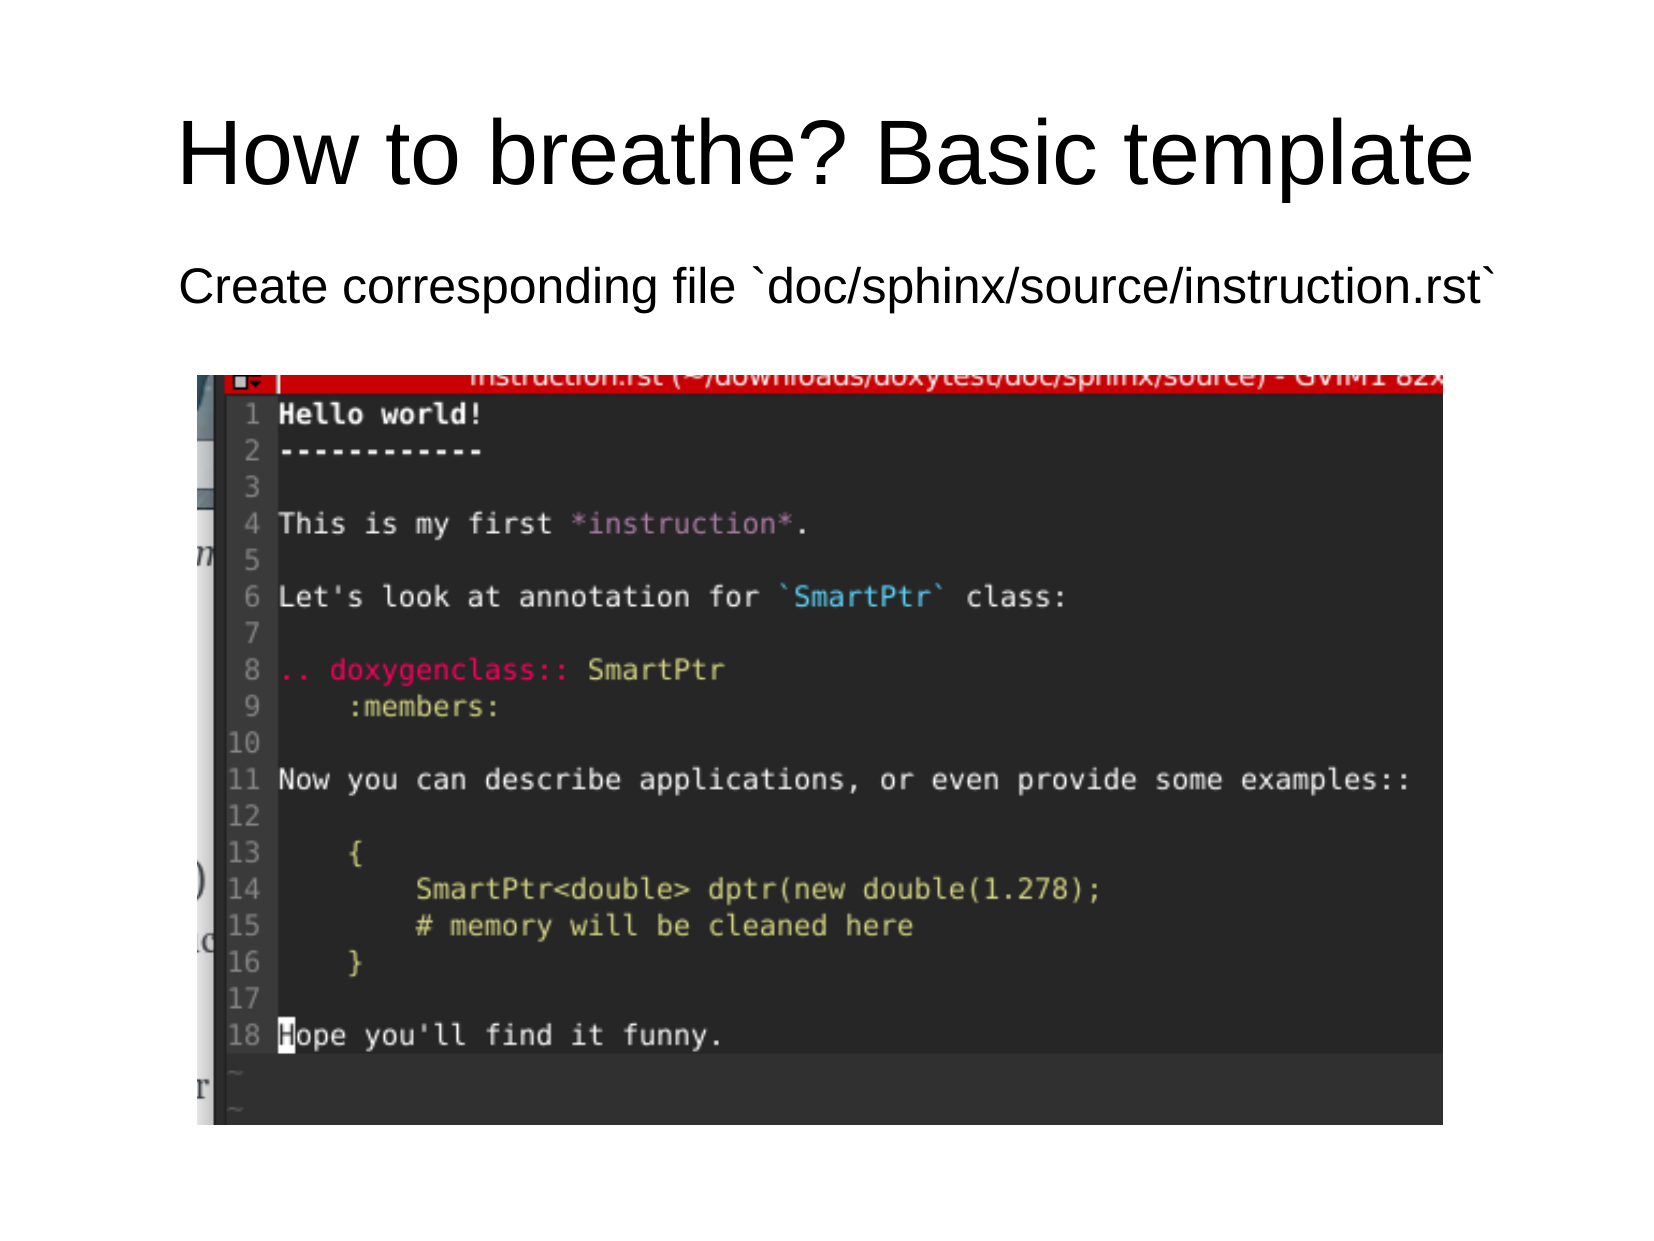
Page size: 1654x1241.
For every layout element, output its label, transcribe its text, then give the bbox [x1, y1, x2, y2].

title How to breathe? Basic template [82, 49, 1571, 257]
picture [197, 375, 1443, 1126]
text_box Create corresponding file `doc/sphinx/source/instruction.rst` [163, 251, 1654, 379]
